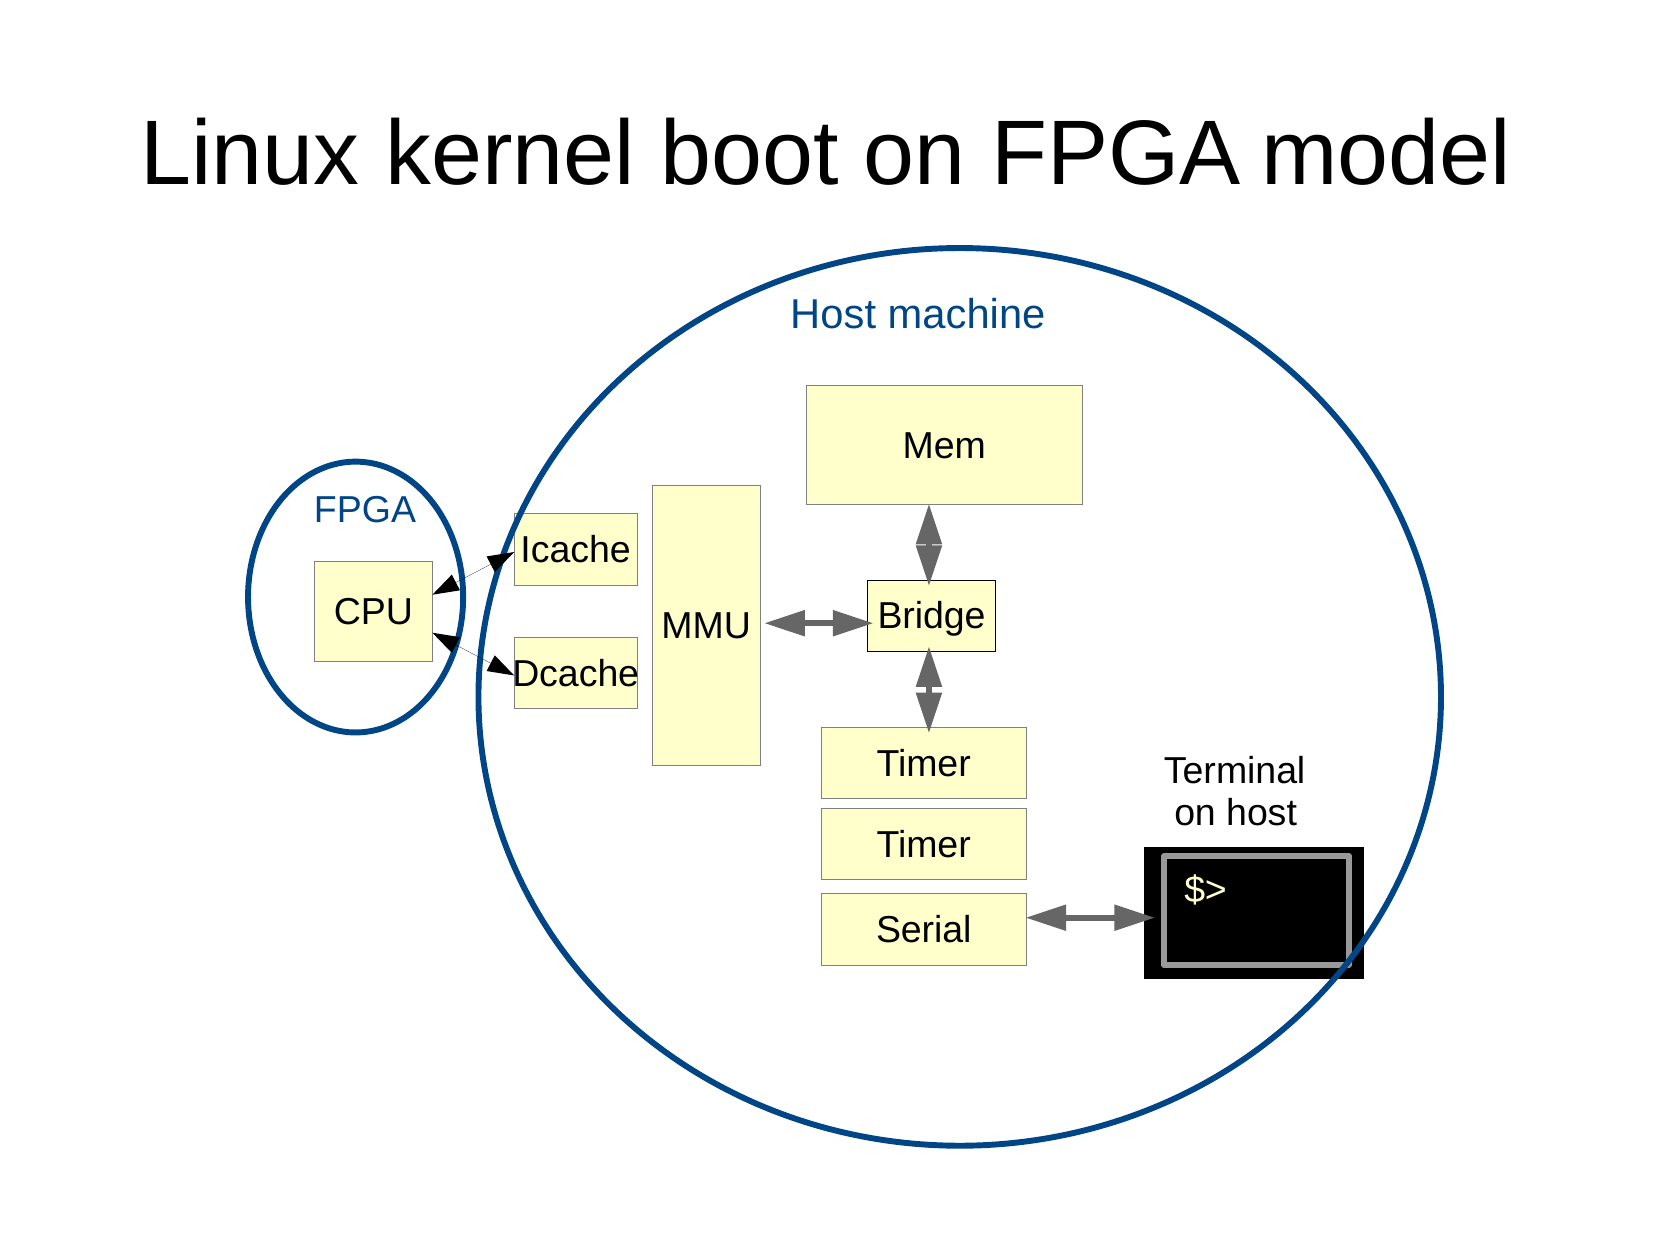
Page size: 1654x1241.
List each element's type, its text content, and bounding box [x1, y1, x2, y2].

text_box Timer [821, 808, 1027, 880]
text_box Host machine [775, 283, 1186, 357]
text_box [1143, 846, 1365, 980]
title Linux kernel boot on FPGA model [889, 251, 1031, 257]
text_box Icache [514, 513, 638, 586]
title Linux kernel boot on FPGA model [82, 49, 1571, 257]
text_box Bridge [867, 580, 996, 652]
text_box Mem [806, 385, 1083, 505]
text_box [1338, 946, 1365, 980]
text_box MMU [652, 485, 761, 766]
text_box Terminal on host [1149, 741, 1365, 859]
text_box $> [1169, 860, 1267, 928]
text_box FPGA [299, 480, 489, 548]
text_box CPU [314, 561, 433, 662]
text_box Dcache [519, 663, 534, 683]
text_box Timer [821, 727, 1027, 799]
text_box Serial [821, 893, 1027, 966]
text_box Dcache [514, 637, 638, 709]
